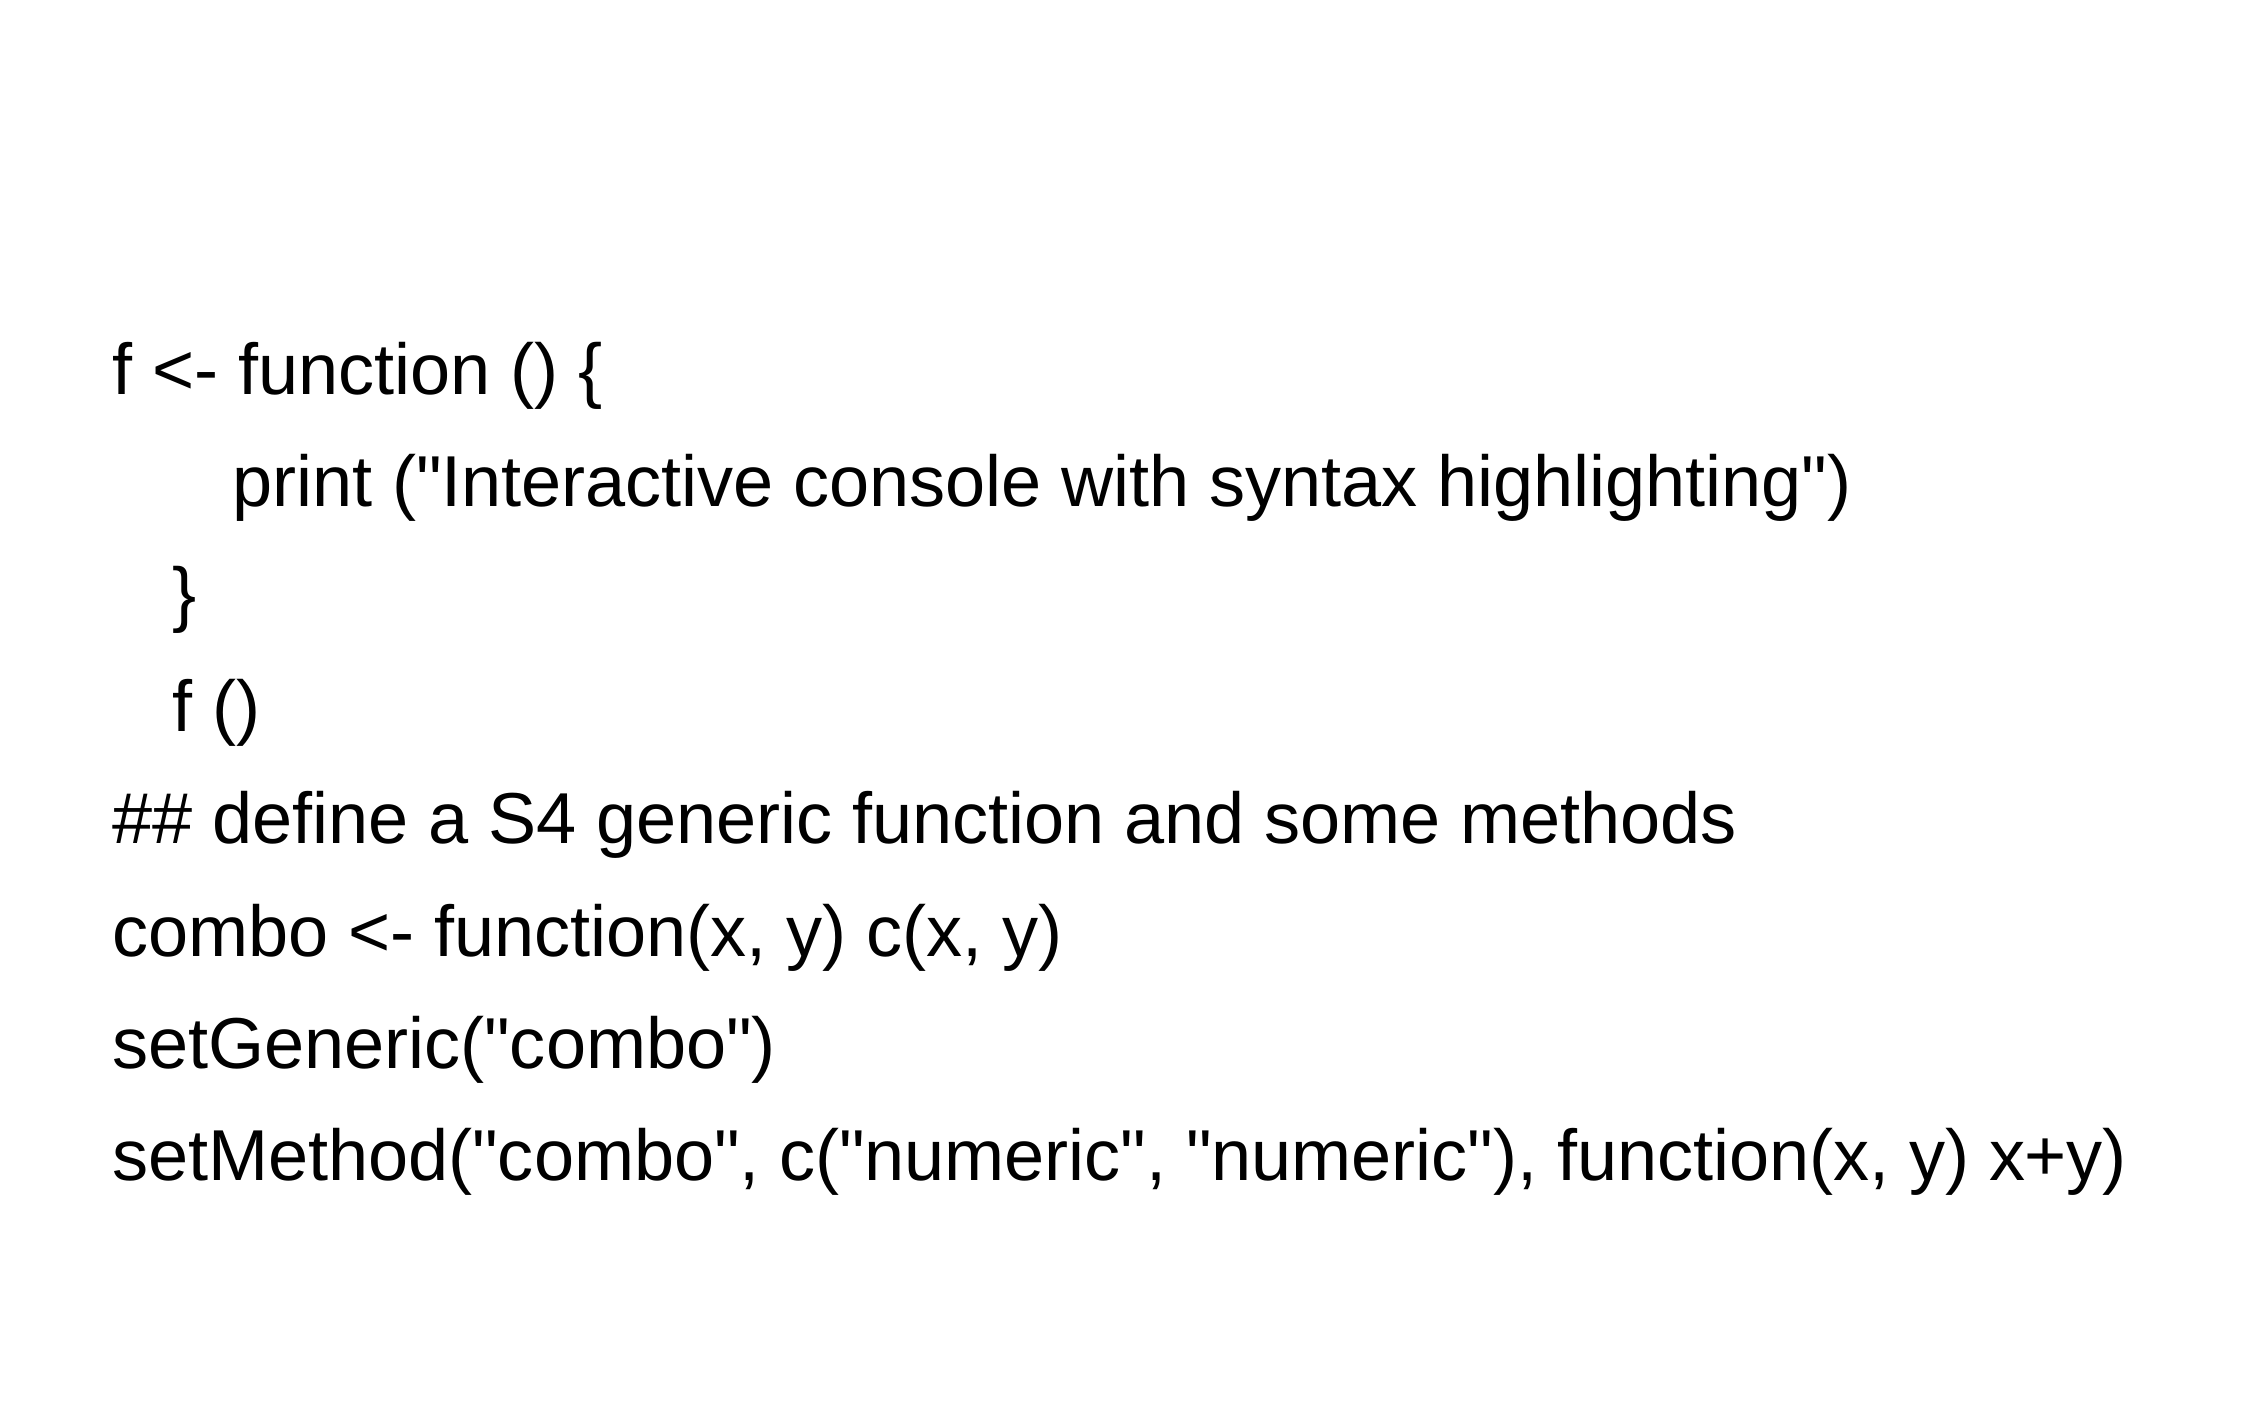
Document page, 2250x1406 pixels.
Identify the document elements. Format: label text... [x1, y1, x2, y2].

list f <- function () { print ("Interactive console with syntax highlighting") } f () ## define a S4 generic function and some methods combo <- function(x, y) c(x, y) setGeneric("combo") setMethod("combo", c("numeric", "numeric"), function(x, y) x+y) [112, 328, 2138, 1257]
